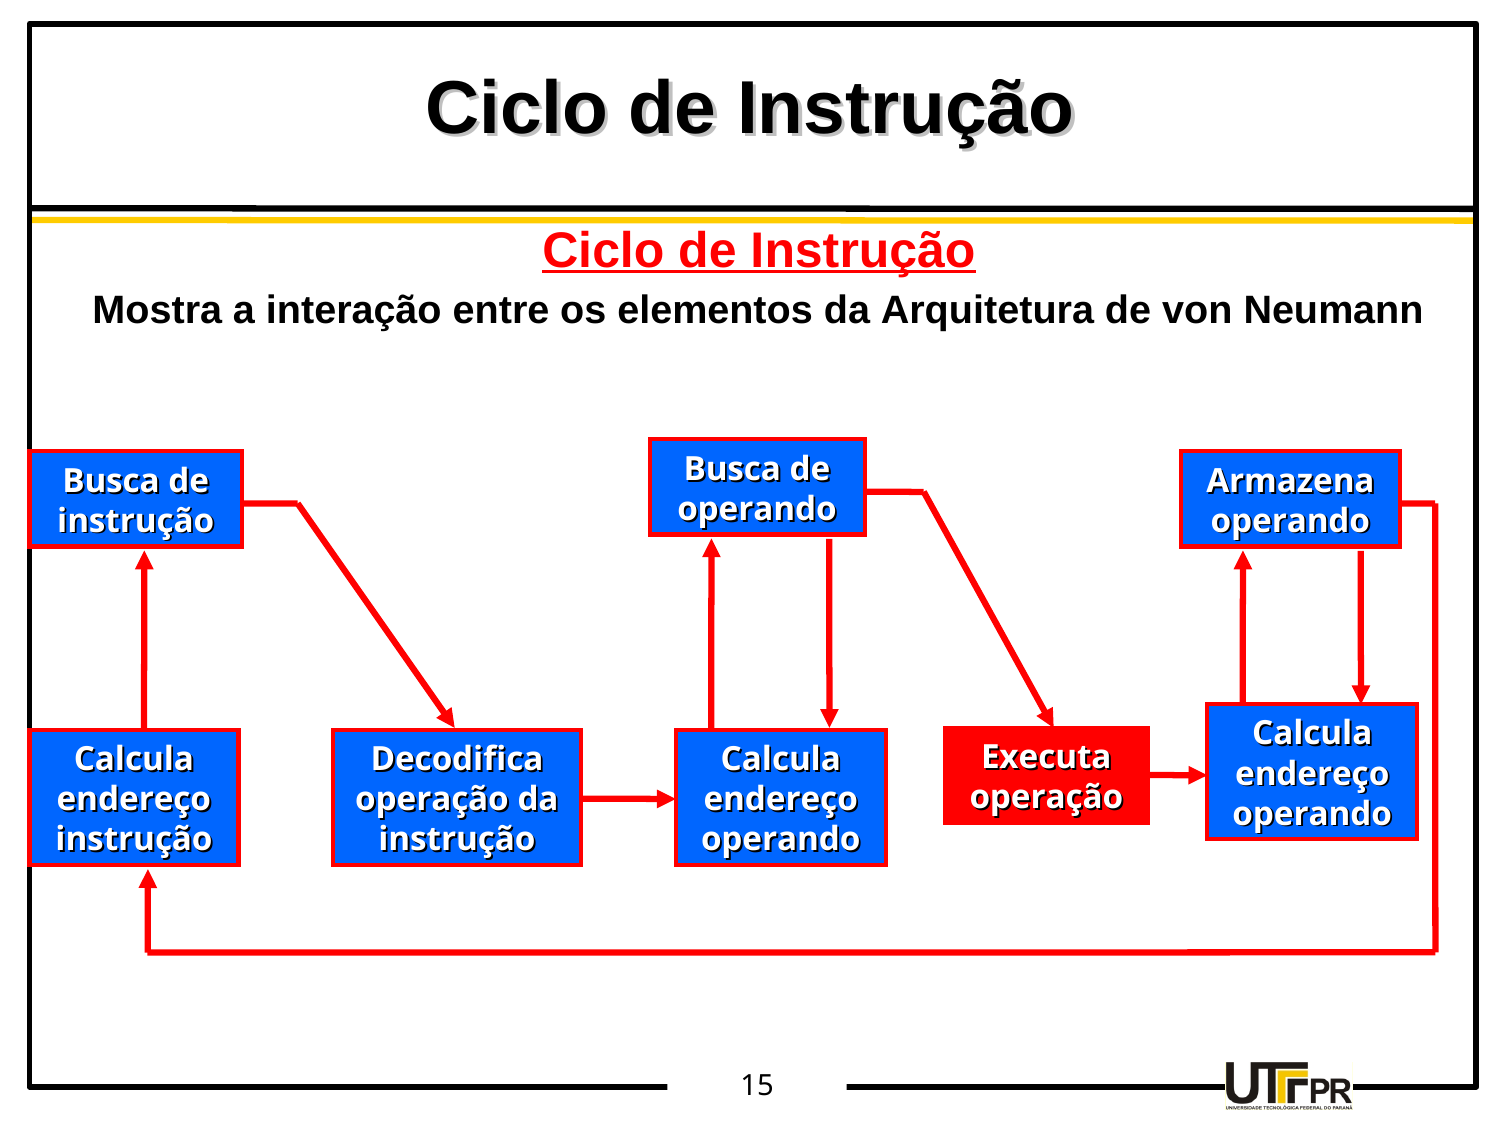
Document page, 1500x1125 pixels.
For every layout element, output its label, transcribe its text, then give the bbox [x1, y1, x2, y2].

list Ciclo de Instrução Mostra a interação entre os elementos da Arquitetura de von Neumann [23, 219, 1495, 398]
text_box Executa operação [944, 727, 1149, 824]
text_box Busca de operando [649, 439, 865, 535]
text_box Decodifica operação da instrução [333, 729, 582, 866]
text_box Armazena operando [1181, 451, 1400, 547]
text_box Calcula endereço operando [1207, 704, 1418, 840]
text_box Busca de instrução [29, 451, 243, 547]
title Ciclo de Instrução [41, 65, 1459, 158]
text_box Calcula endereço operando [675, 729, 886, 866]
picture [1225, 1062, 1353, 1110]
text_box Calcula endereço instrução [29, 729, 239, 866]
